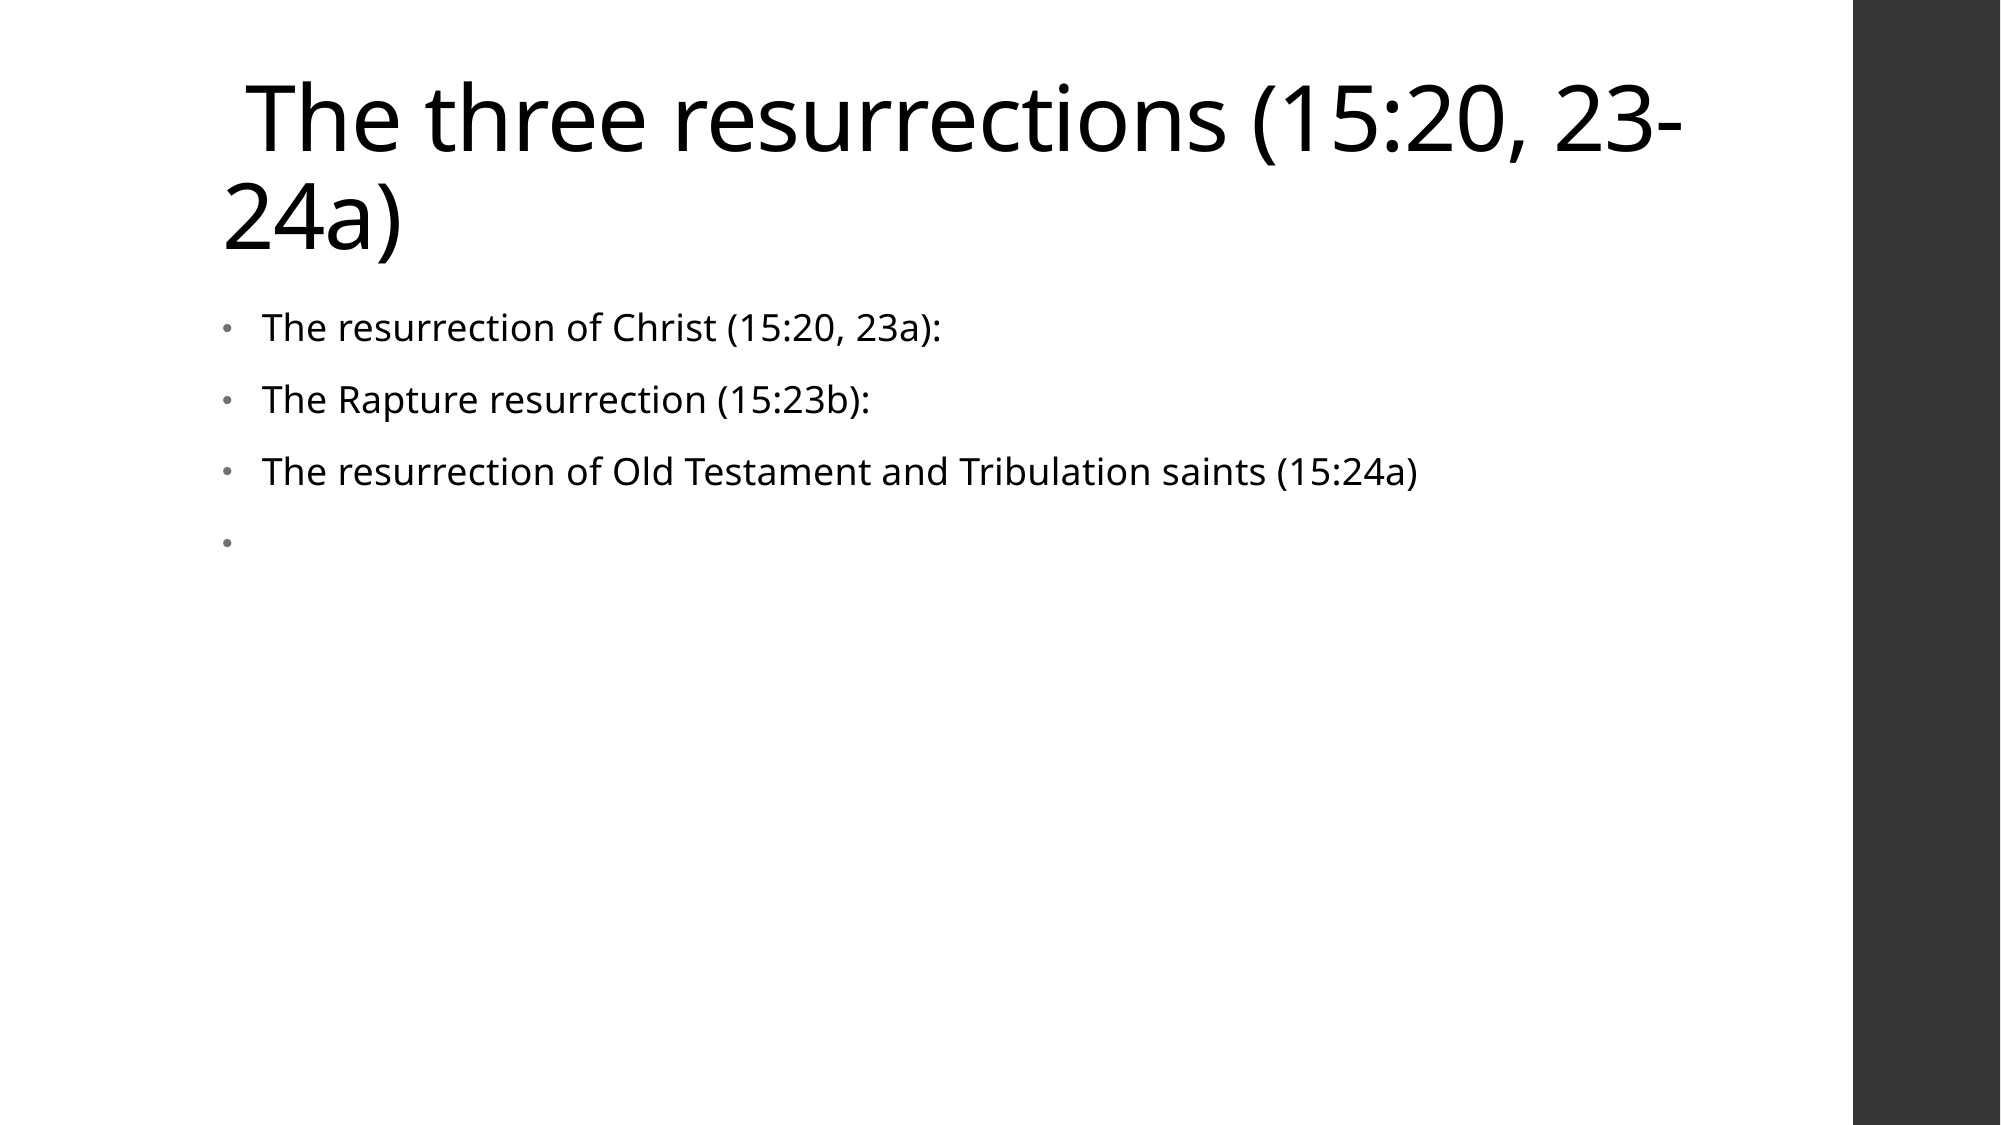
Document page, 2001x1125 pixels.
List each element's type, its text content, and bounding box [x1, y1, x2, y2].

list The resurrection of Christ (15:20, 23a): The Rapture resurrection (15:23b): The resurrection of Old Testament and Tribulation saints (15:24a) [206, 299, 1617, 1014]
title The three resurrections (15:20, 23-24a) [206, 60, 1797, 278]
